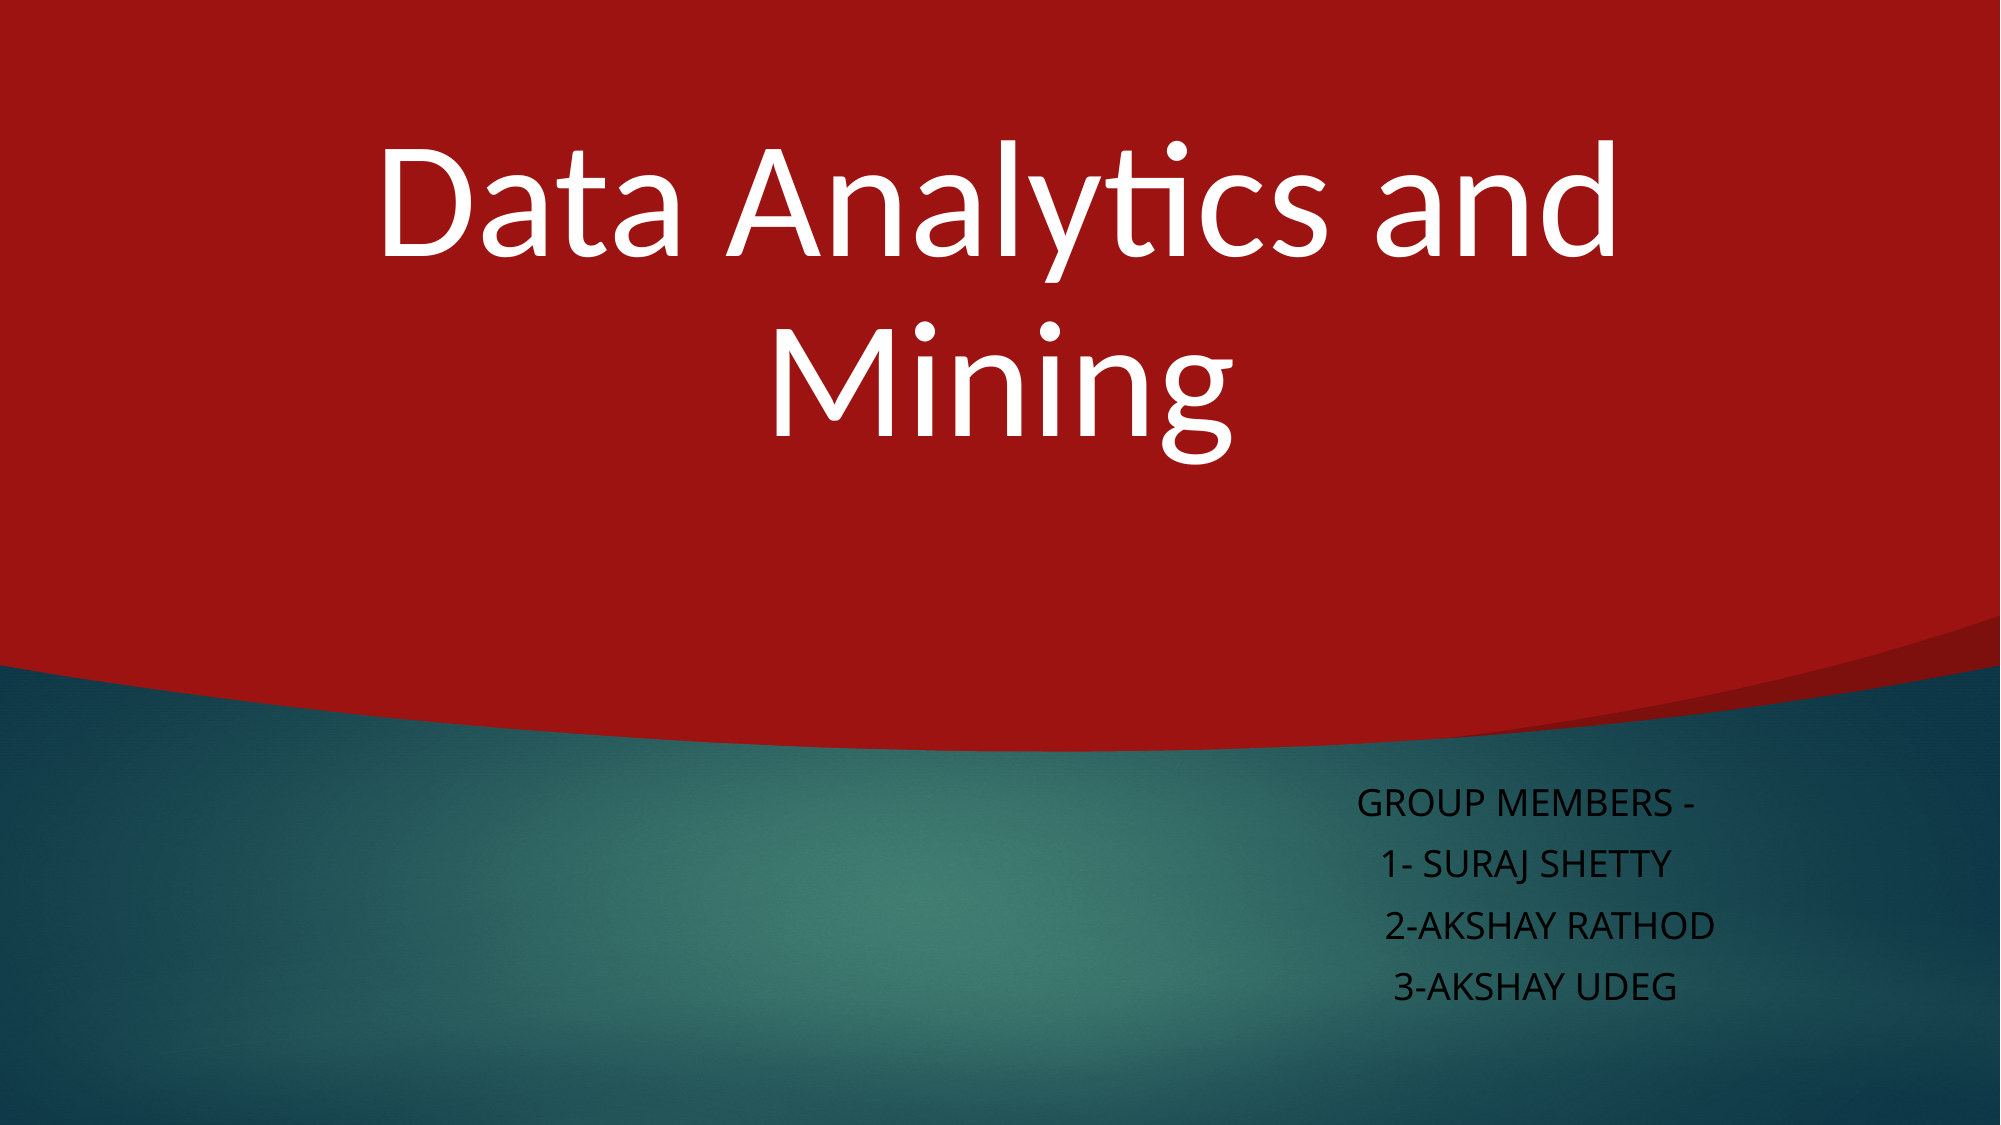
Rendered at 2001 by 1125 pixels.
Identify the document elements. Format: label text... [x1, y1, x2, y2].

text_box [0, 0, 2000, 1125]
title Data Analytics and Mining [158, 102, 1842, 681]
subtitle Group Members - 1- Suraj Shetty 2-Akshay Rathod 3-Akshay Udeg [684, 776, 2000, 961]
